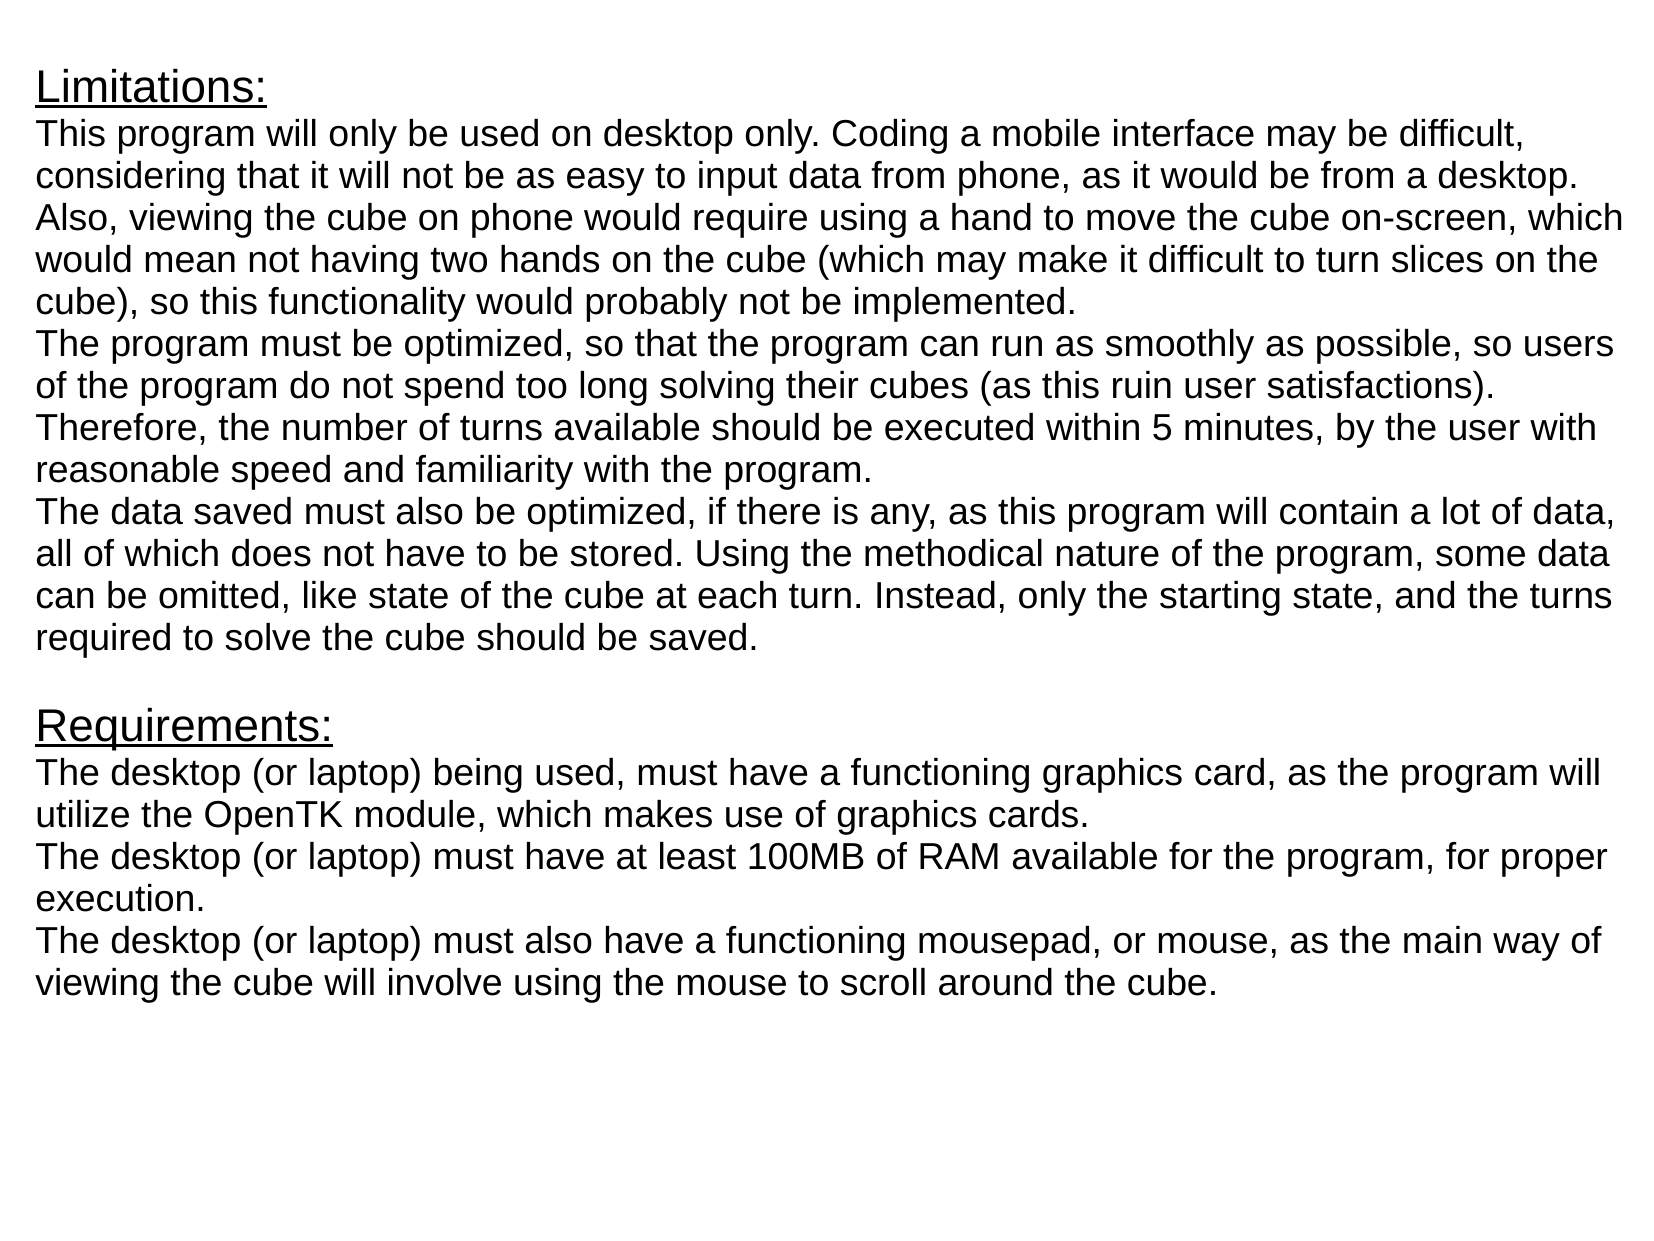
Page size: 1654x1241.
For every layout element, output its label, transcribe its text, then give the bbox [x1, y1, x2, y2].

title Limitations: This program will only be used on desktop only. Coding a mobile interface may be difficult, considering that it will not be as easy to input data from phone, as it would be from a desktop. Also, viewing the cube on phone would require using a hand to move the cube on-screen, which would mean not having two hands on the cube (which may make it difficult to turn slices on the cube), so this functionality would probably not be implemented. The program must be optimized, so that the program can run as smoothly as possible, so users of the program do not spend too long solving their cubes (as this ruin user satisfactions). Therefore, the number of turns available should be executed within 5 minutes, by the user with reasonable speed and familiarity with the program. The data saved must also be optimized, if there is any, as this program will contain a lot of data, all of which does not have to be stored. Using the methodical nature of the program, some data can be omitted, like state of the cube at each turn. Instead, only the starting state, and the turns required to solve the cube should be saved. Requirements: The desktop (or laptop) being used, must have a functioning graphics card, as the program will utilize the OpenTK module, which makes use of graphics cards. The desktop (or laptop) must have at least 100MB of RAM available for the program, for proper execution. The desktop (or laptop) must also have a functioning mousepad, or mouse, as the main way of viewing the cube will involve using the mouse to scroll around the cube. [35, 60, 1630, 1004]
